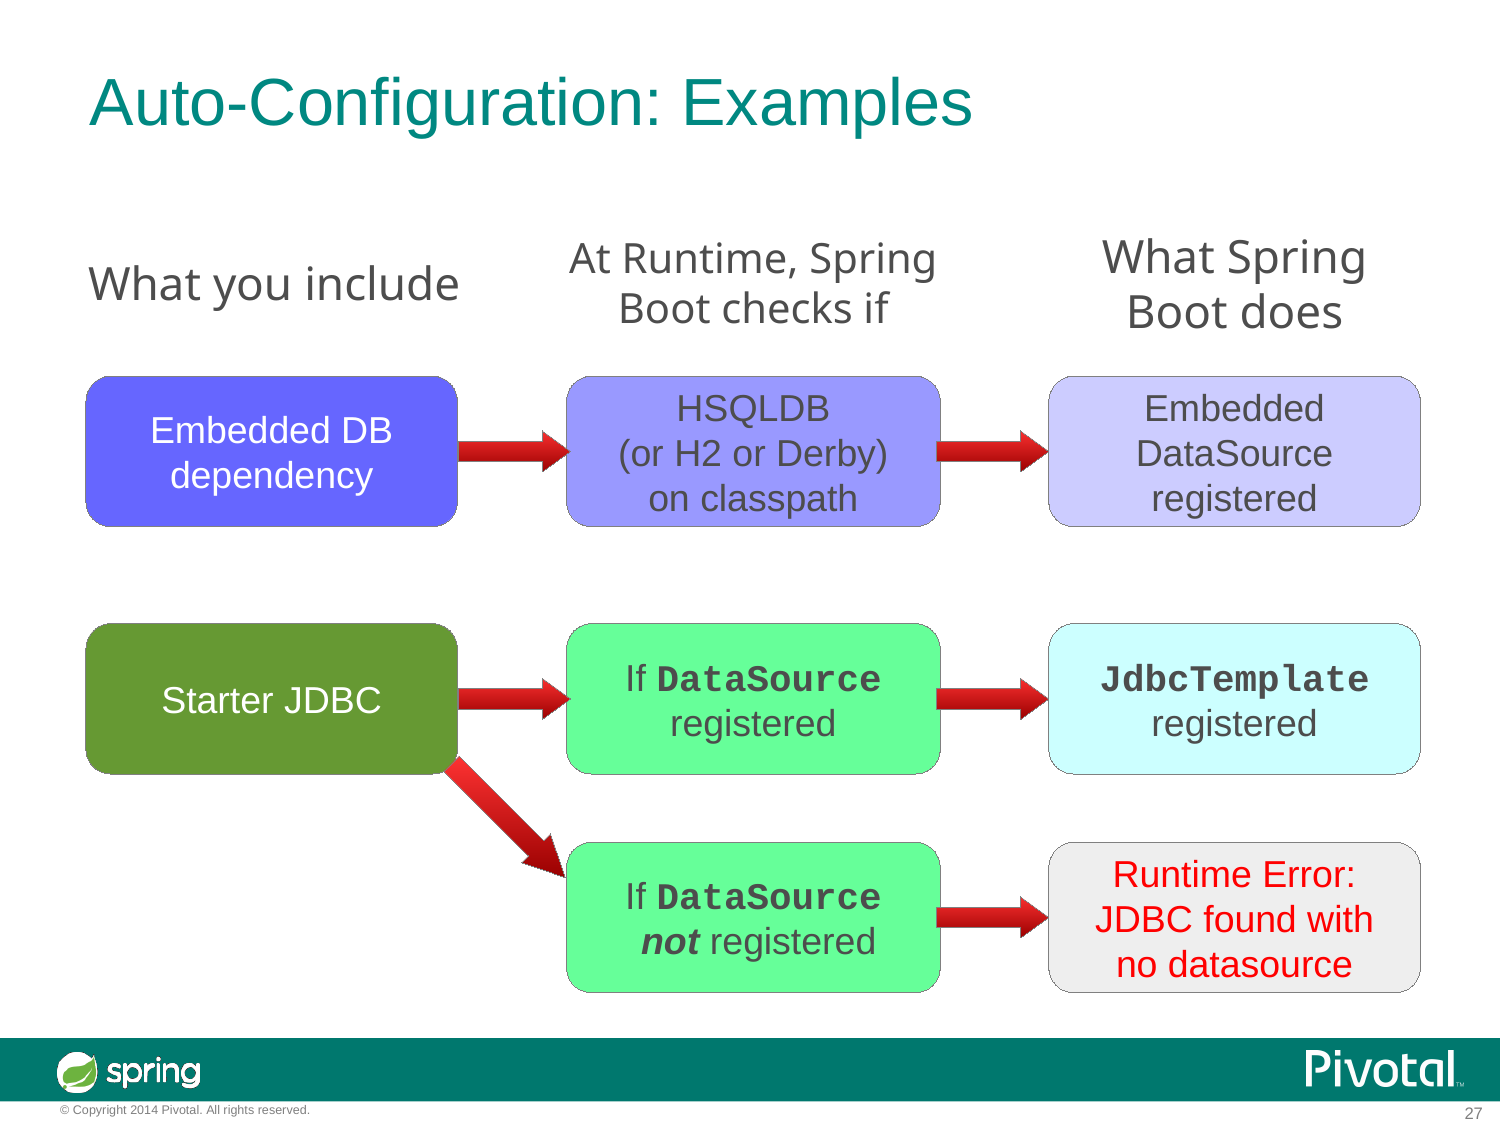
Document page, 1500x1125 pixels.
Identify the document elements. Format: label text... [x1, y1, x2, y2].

text_box Starter JDBC [85, 623, 458, 775]
text_box [443, 756, 566, 878]
text_box At Runtime, Spring Boot checks if [508, 224, 999, 340]
text_box If DataSource registered [566, 623, 941, 775]
text_box [458, 678, 571, 720]
text_box JdbcTemplate registered [1048, 623, 1421, 775]
text_box Embedded DataSource registered [1048, 376, 1421, 527]
text_box If DataSource not registered [566, 842, 941, 993]
text_box [458, 430, 571, 472]
text_box [936, 896, 1049, 938]
title Auto-Configuration: Examples [75, 45, 1426, 233]
text_box Runtime Error: JDBC found with no datasource [1048, 842, 1421, 993]
text_box [936, 678, 1049, 720]
text_box What you include [73, 247, 471, 318]
text_box [936, 430, 1049, 472]
text_box HSQLDB (or H2 or Derby) on classpath [566, 376, 941, 527]
text_box Embedded DB dependency [85, 376, 458, 527]
text_box What Spring Boot does [1022, 219, 1447, 345]
picture [32, 1041, 210, 1103]
picture [1306, 1050, 1464, 1087]
